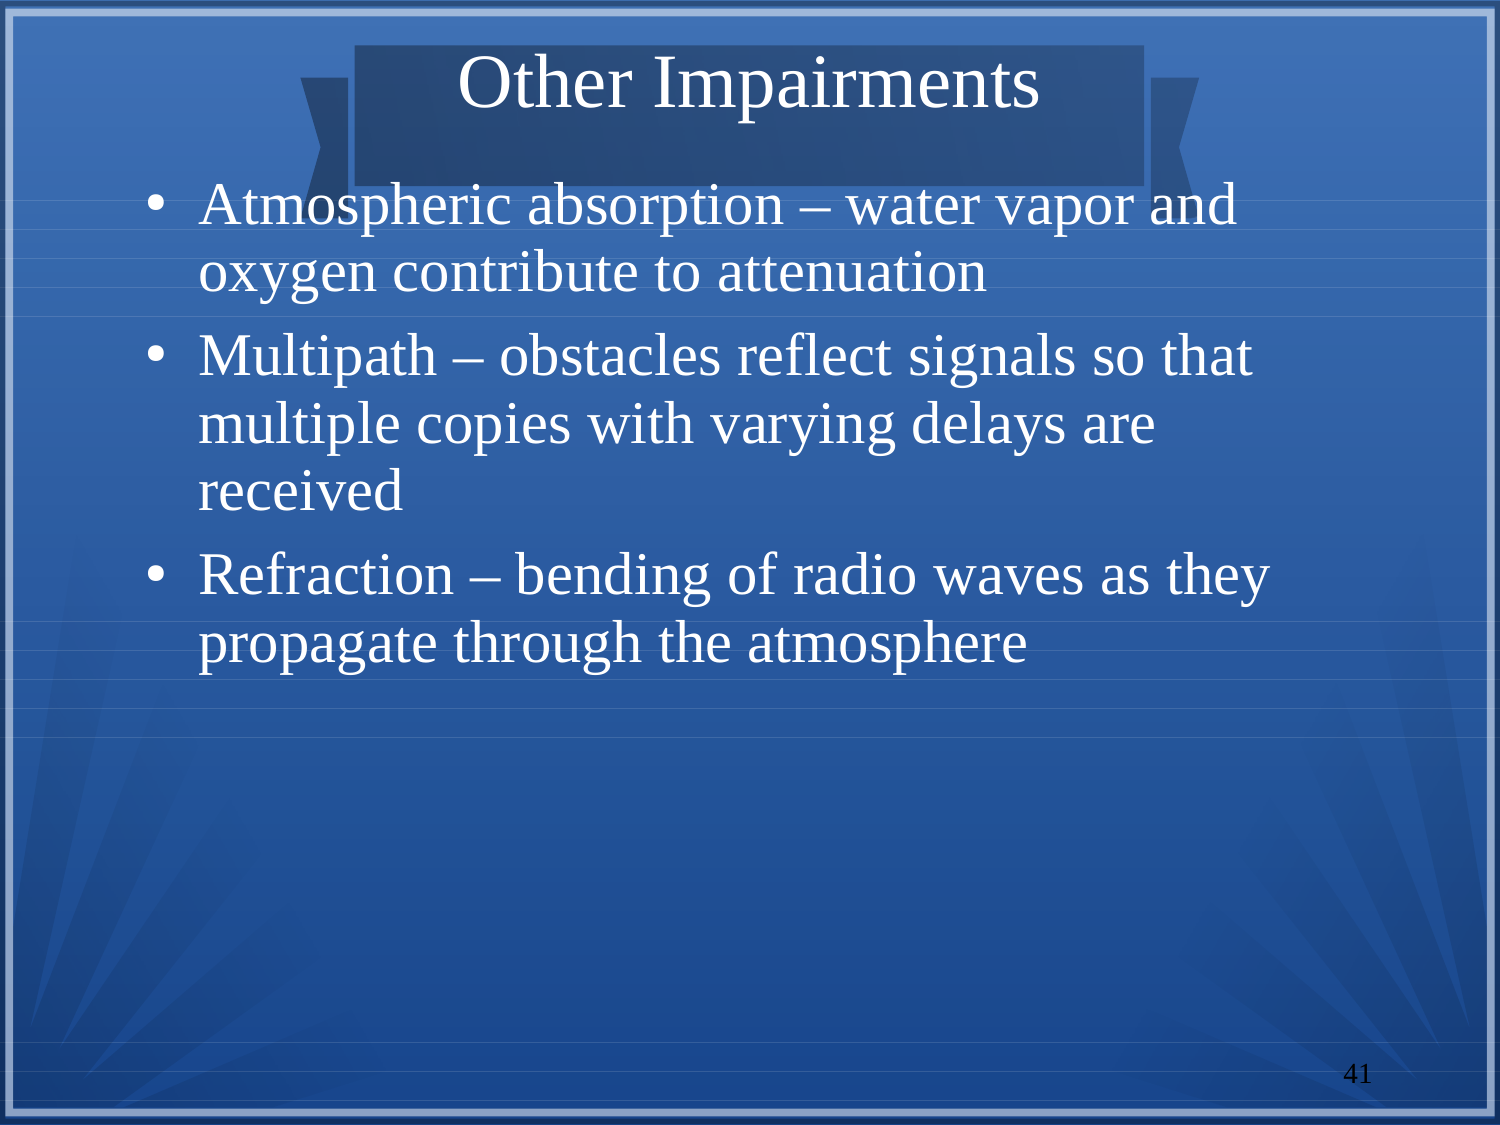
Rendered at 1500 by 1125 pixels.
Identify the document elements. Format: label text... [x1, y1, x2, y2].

text_box 47 [1074, 1050, 1388, 1125]
title Other Impairments [112, 0, 1388, 162]
list Atmospheric absorption – water vapor and oxygen contribute to attenuation Multipath – obstacles reflect signals so that multiple copies with varying delays are received Refraction – bending of radio waves as they propagate through the atmosphere [112, 162, 1388, 1025]
